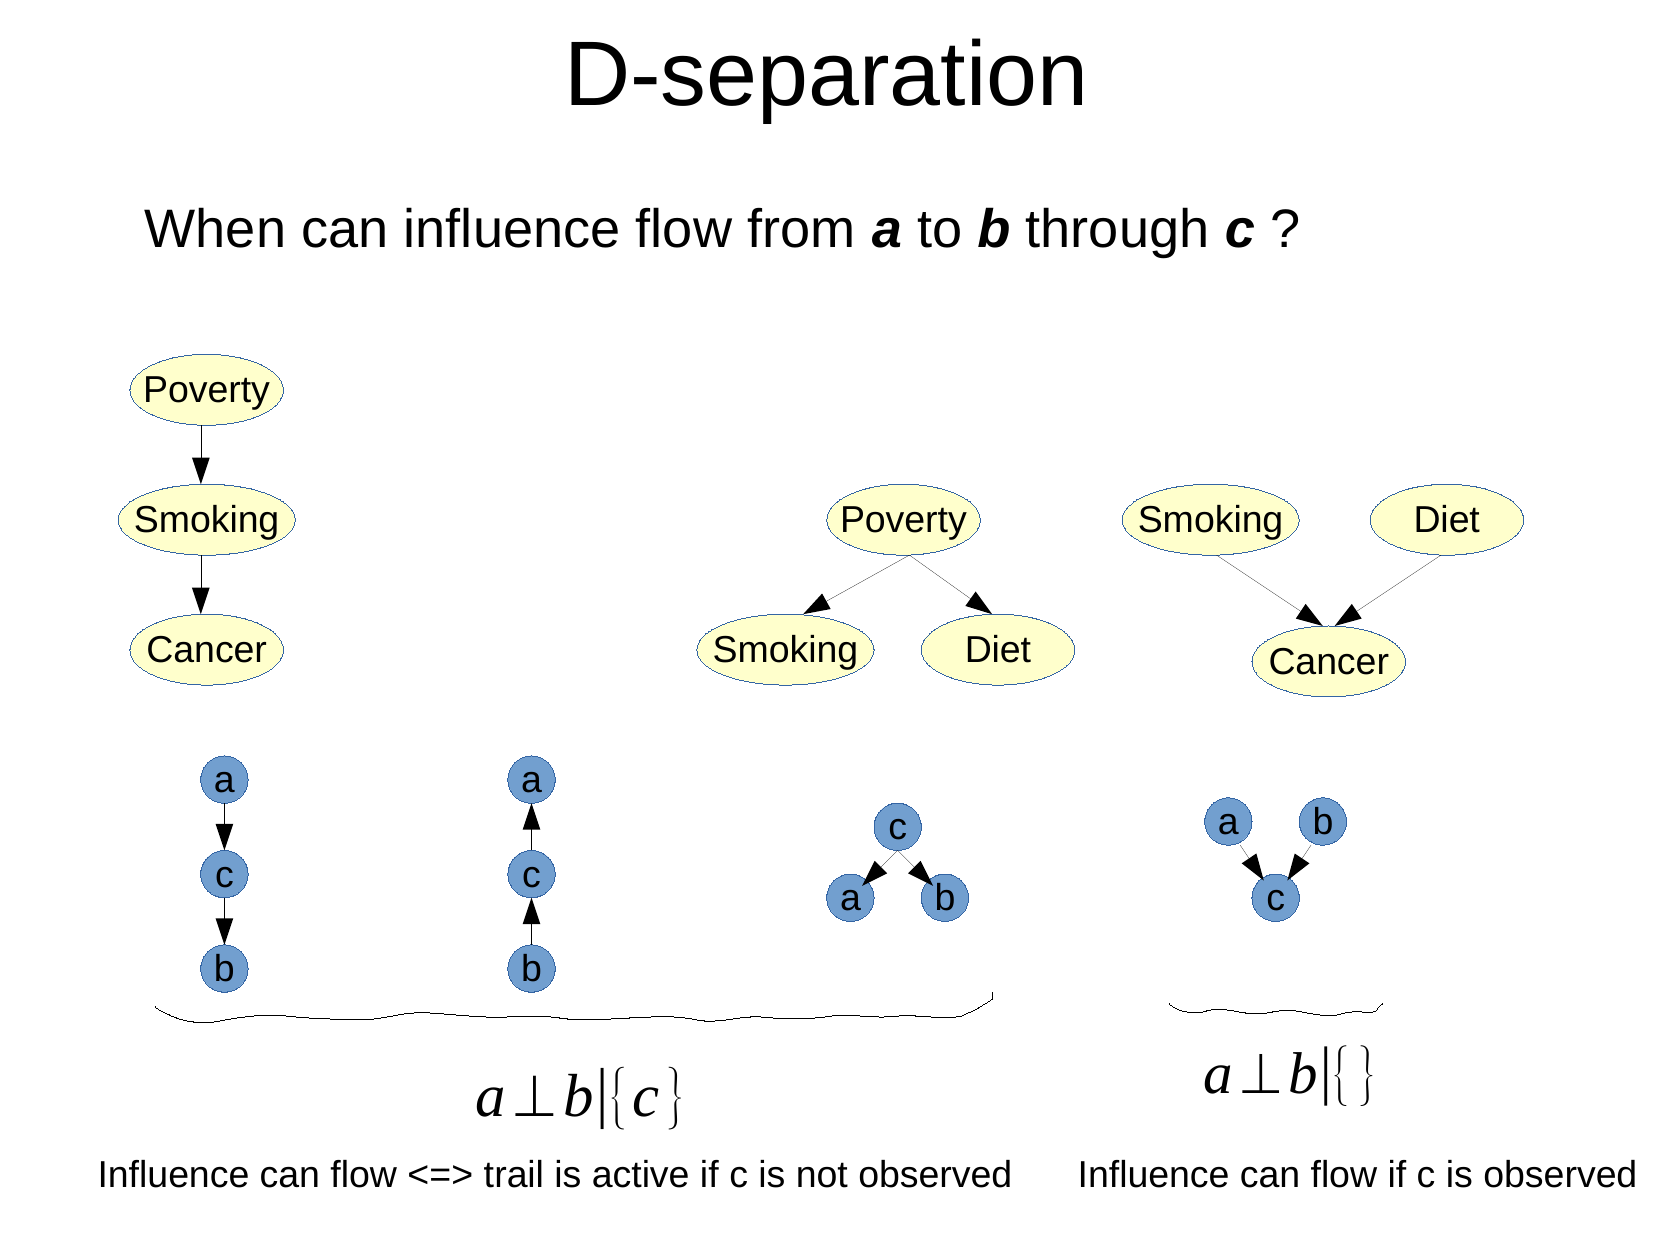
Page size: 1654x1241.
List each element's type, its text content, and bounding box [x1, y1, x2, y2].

text_box c [200, 850, 249, 898]
text_box c [507, 850, 556, 898]
chart [460, 1062, 704, 1134]
text_box a [826, 874, 875, 922]
text_box When can influence flow from a to b through c ? [129, 191, 1359, 267]
text_box c [874, 803, 922, 851]
text_box Smoking [118, 484, 296, 556]
title D-separation [82, 0, 1571, 178]
chart [1188, 1041, 1394, 1111]
text_box Cancer [1251, 625, 1406, 697]
text_box b [921, 874, 969, 922]
text_box a [200, 755, 249, 804]
text_box c [1251, 874, 1300, 922]
text_box Cancer [129, 614, 284, 686]
text_box Diet [1370, 484, 1524, 556]
text_box a [507, 755, 556, 804]
text_box Poverty [129, 354, 284, 426]
text_box b [507, 944, 556, 993]
text_box b [1299, 797, 1347, 846]
text_box Smoking [1122, 484, 1300, 556]
text_box Influence can flow <=> trail is active if c is not observed [82, 1145, 1040, 1203]
text_box Poverty [826, 484, 981, 556]
text_box a [1204, 797, 1253, 846]
text_box Smoking [696, 614, 875, 686]
text_box Diet [921, 614, 1075, 686]
text_box Influence can flow if c is observed [1062, 1145, 1654, 1203]
text_box b [200, 944, 249, 993]
